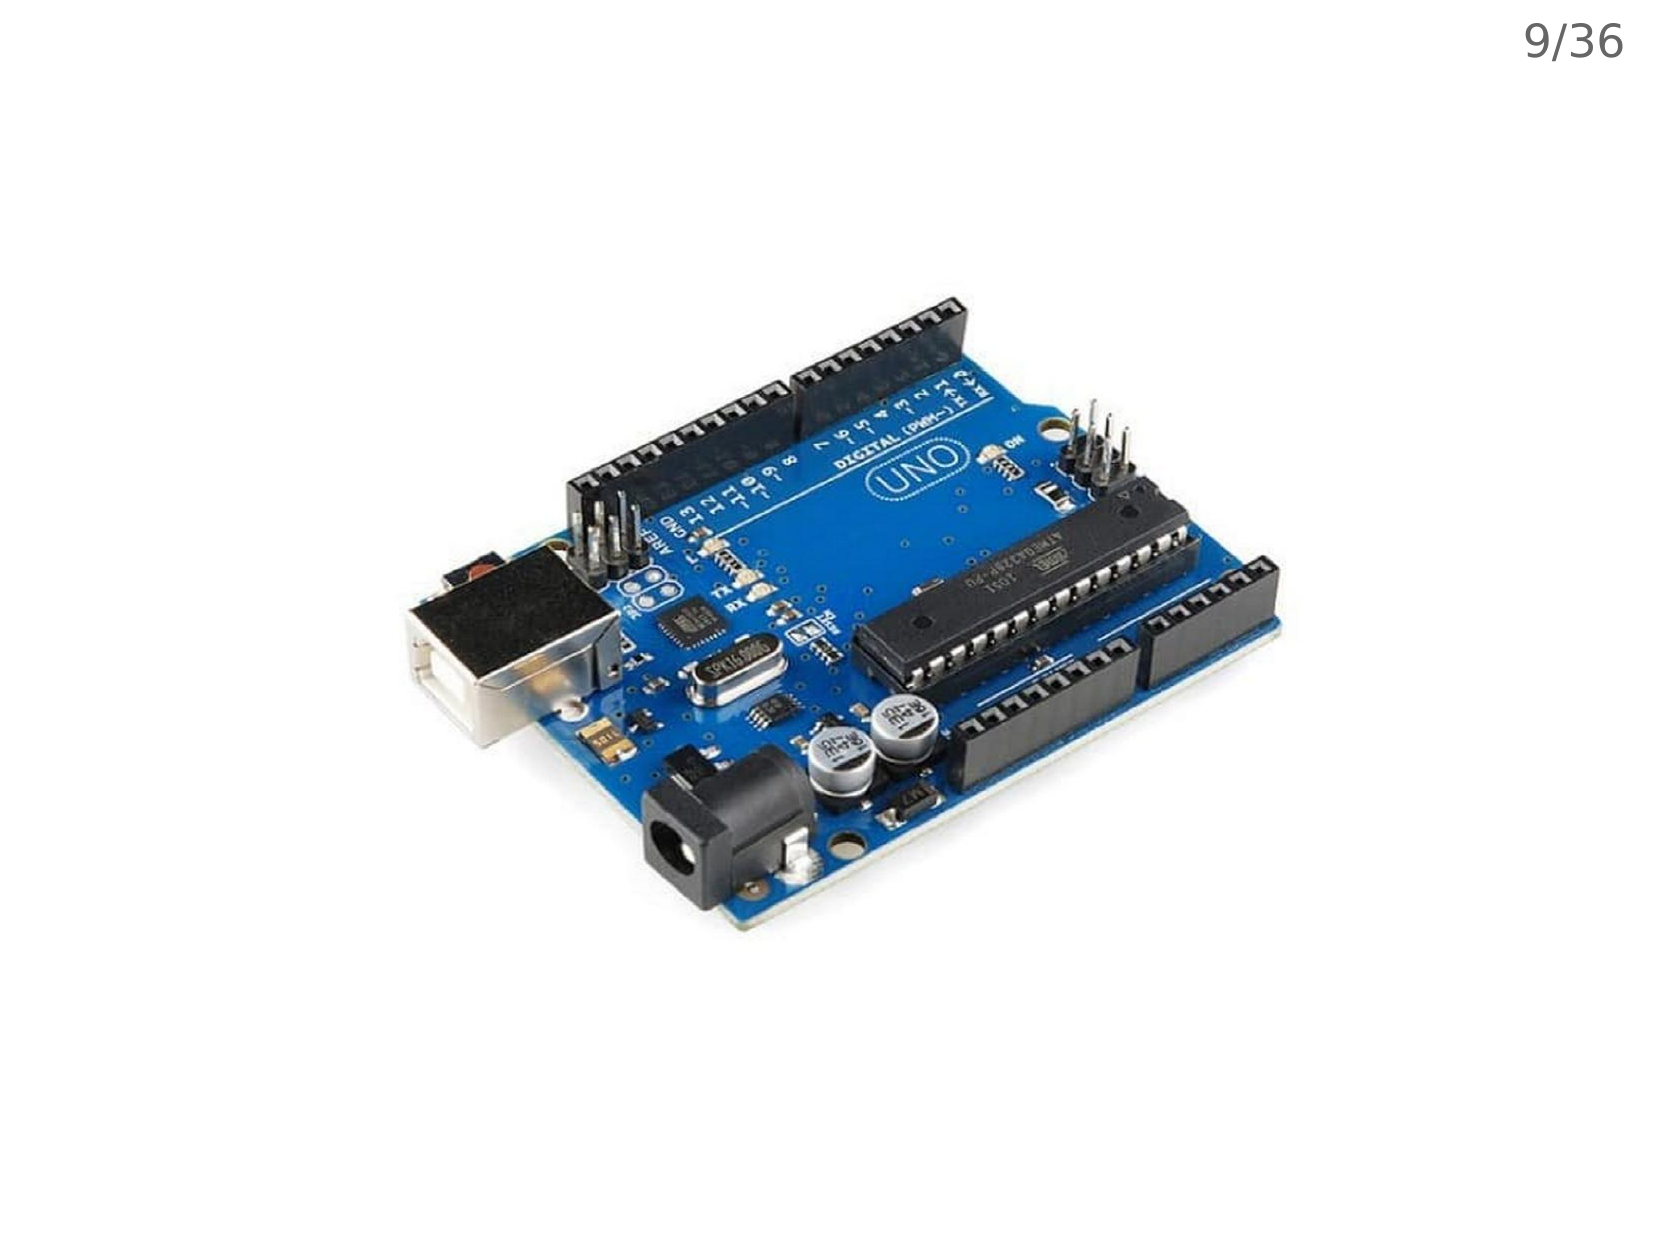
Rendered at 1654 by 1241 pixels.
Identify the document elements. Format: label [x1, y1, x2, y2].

picture [375, 265, 1313, 975]
